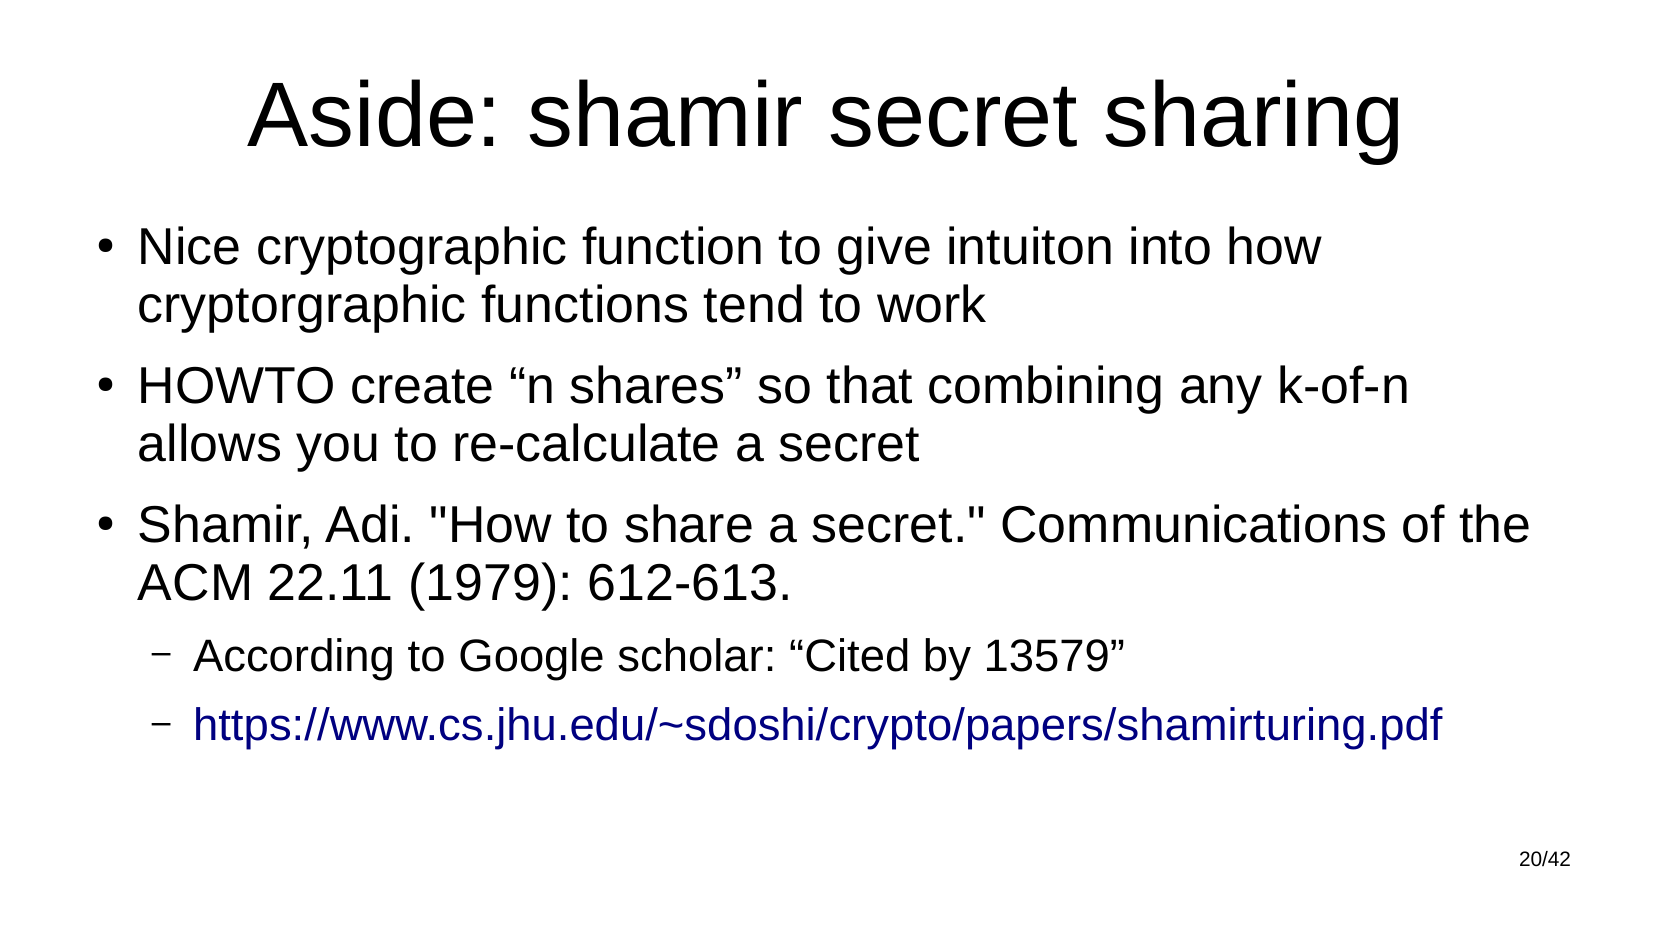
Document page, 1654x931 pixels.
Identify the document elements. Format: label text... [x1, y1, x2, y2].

title Aside: shamir secret sharing [82, 37, 1571, 193]
list Nice cryptographic function to give intuiton into how cryptorgraphic functions tend to work HOWTO create “n shares” so that combining any k-of-n allows you to re-calculate a secret Shamir, Adi. "How to share a secret." Communications of the ACM 22.11 (1979): 612-613. According to Google scholar: “Cited by 13579” https://www.cs.jhu.edu/~sdoshi/crypto/papers/shamirturing.pdf [82, 217, 1571, 758]
